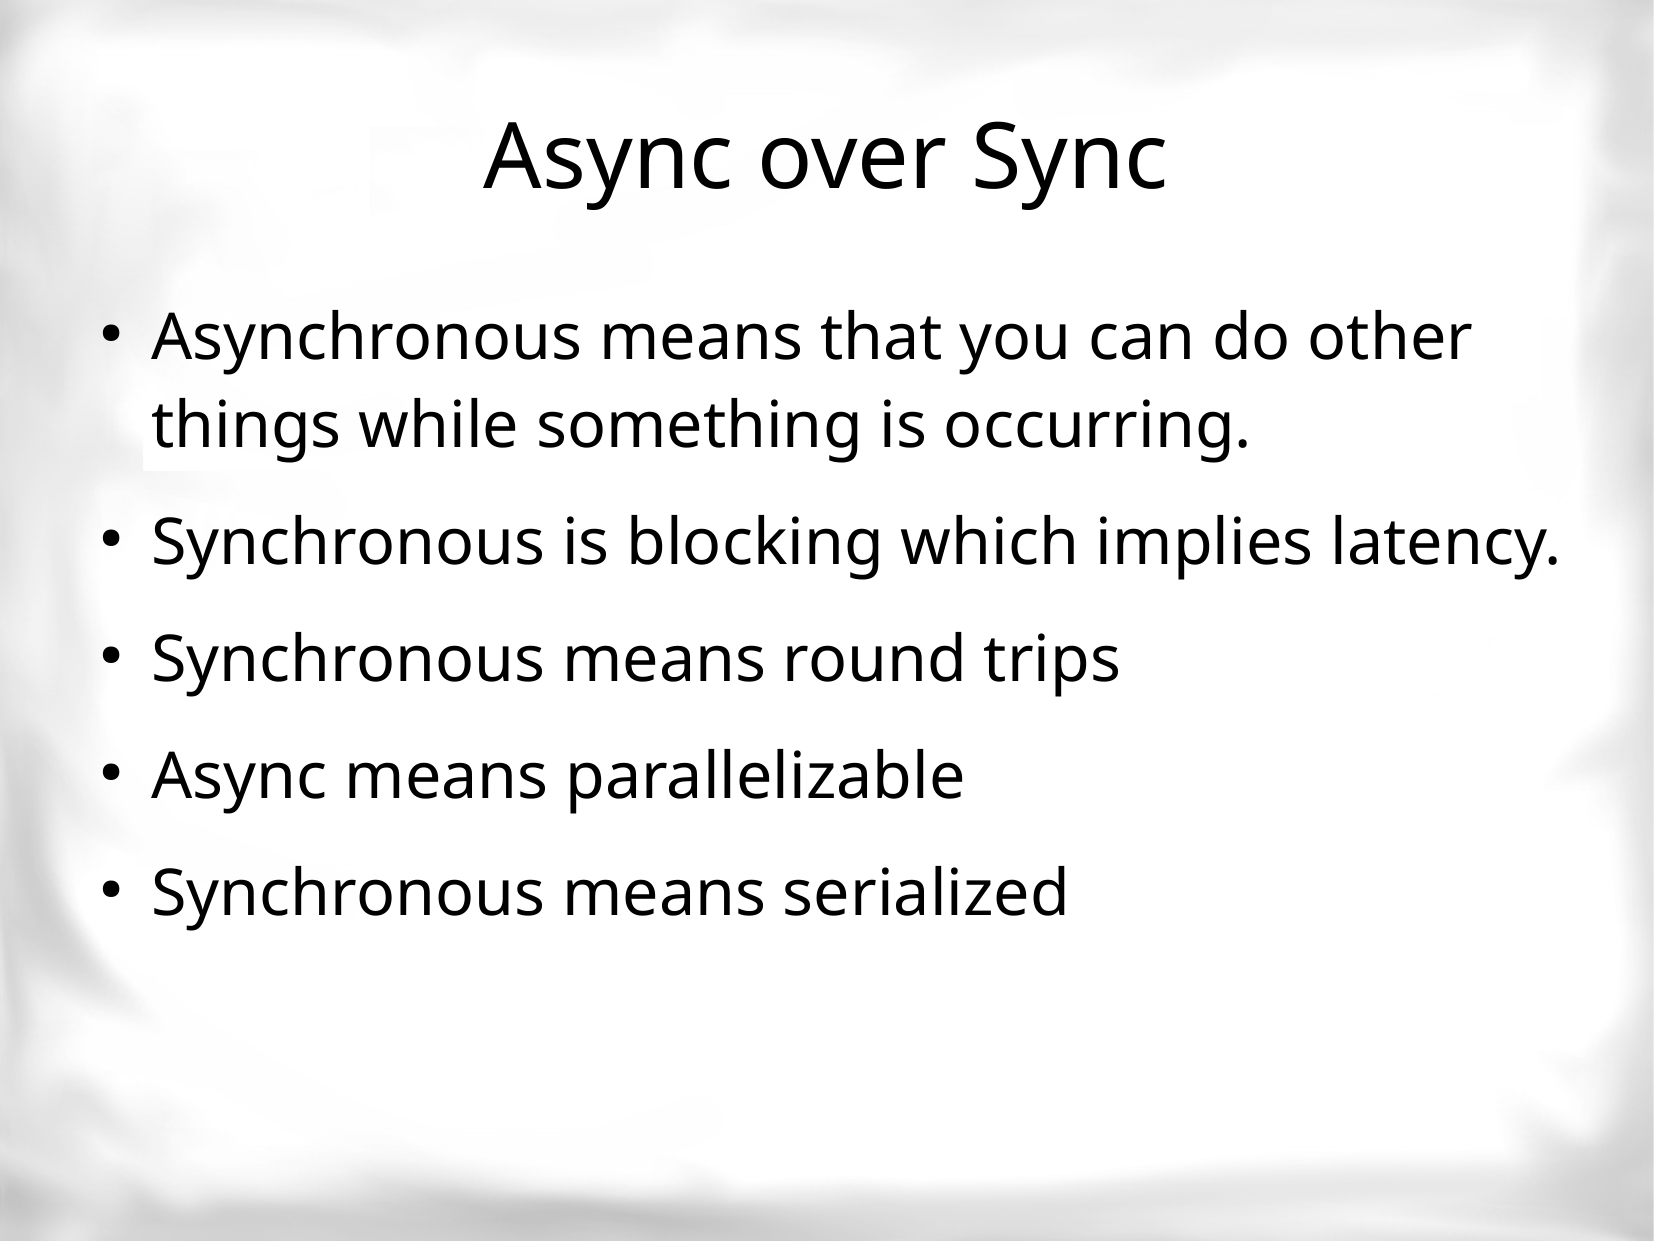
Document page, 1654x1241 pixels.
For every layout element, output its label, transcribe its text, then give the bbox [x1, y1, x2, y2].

title Async over Sync [82, 49, 1571, 257]
picture [0, 0, 1654, 1241]
list Asynchronous means that you can do other things while something is occurring. Synchronous is blocking which implies latency. Synchronous means round trips Async means parallelizable Synchronous means serialized [82, 290, 1571, 1010]
